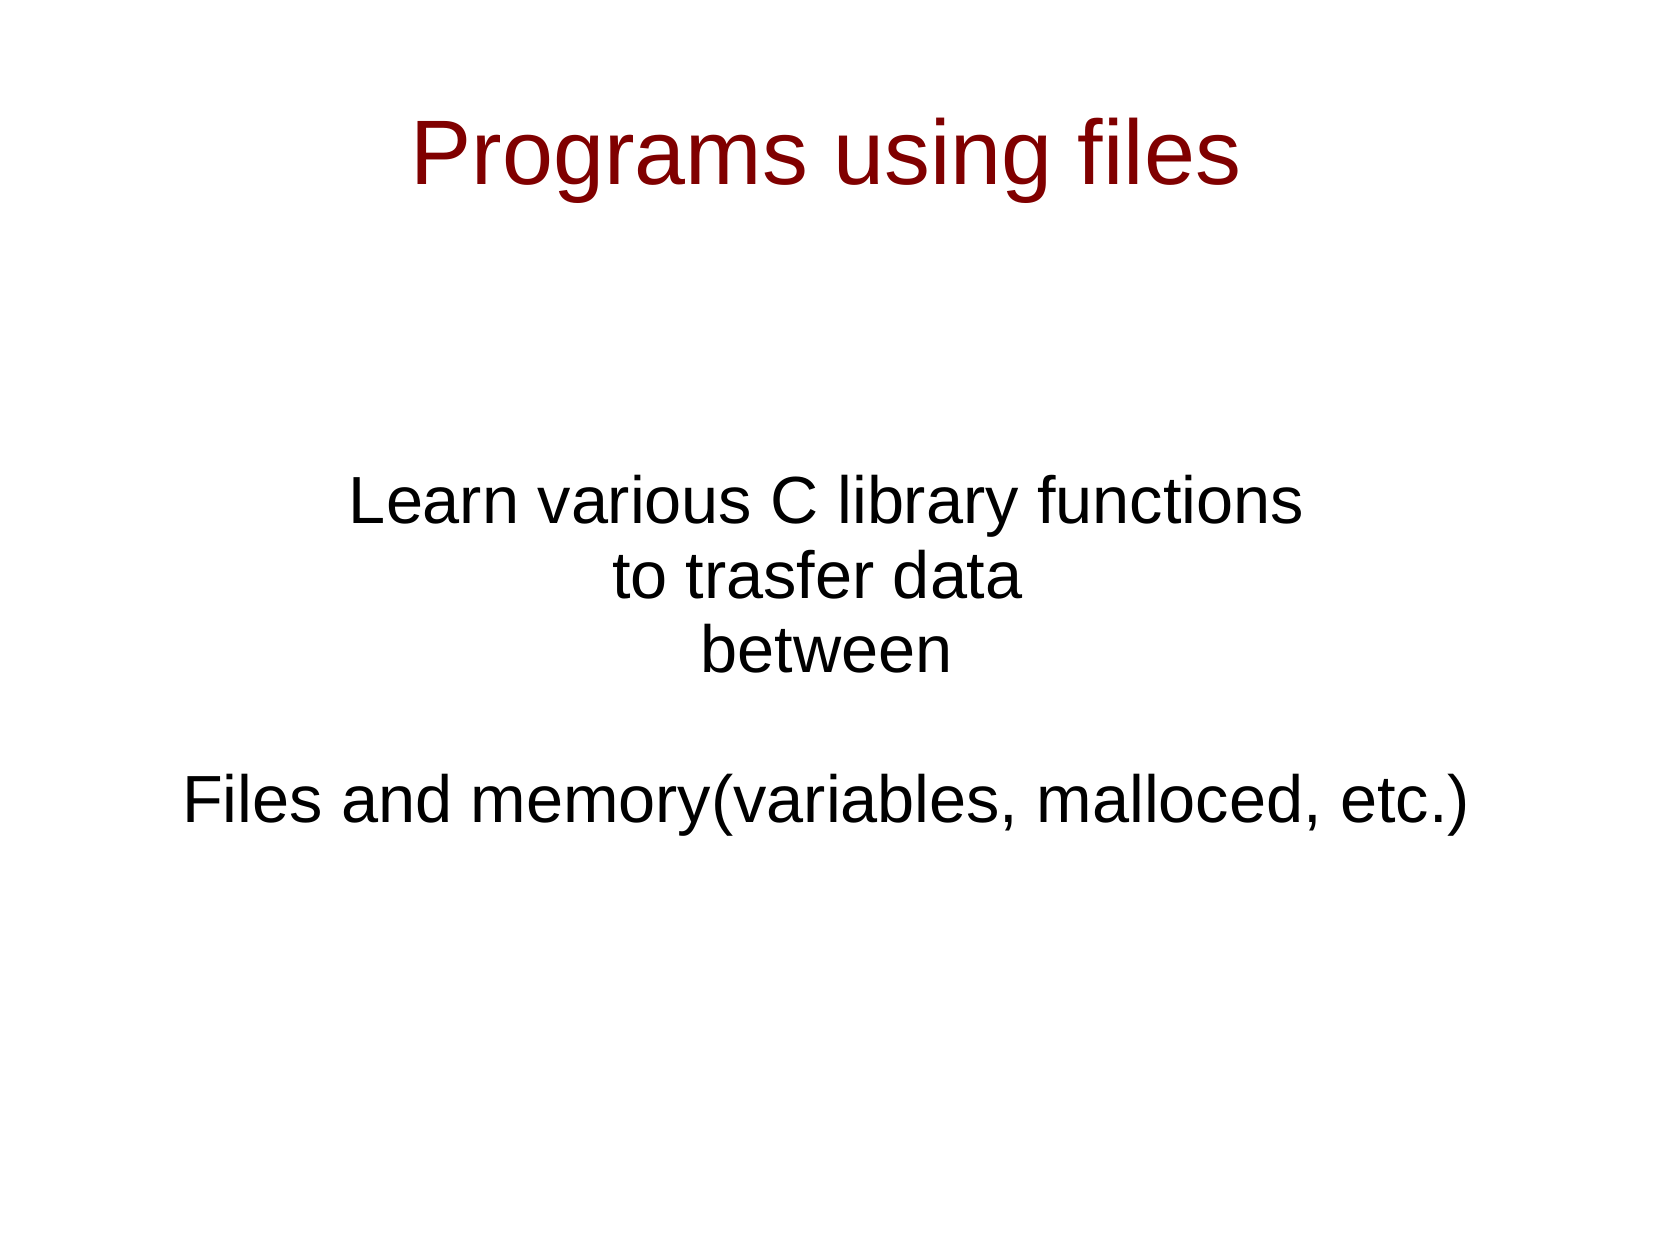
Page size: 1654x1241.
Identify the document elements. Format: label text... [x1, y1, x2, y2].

subtitle Learn various C library functions to trasfer data between Files and memory(variables, malloced, etc.) [82, 290, 1571, 1010]
title Programs using files [82, 49, 1571, 257]
